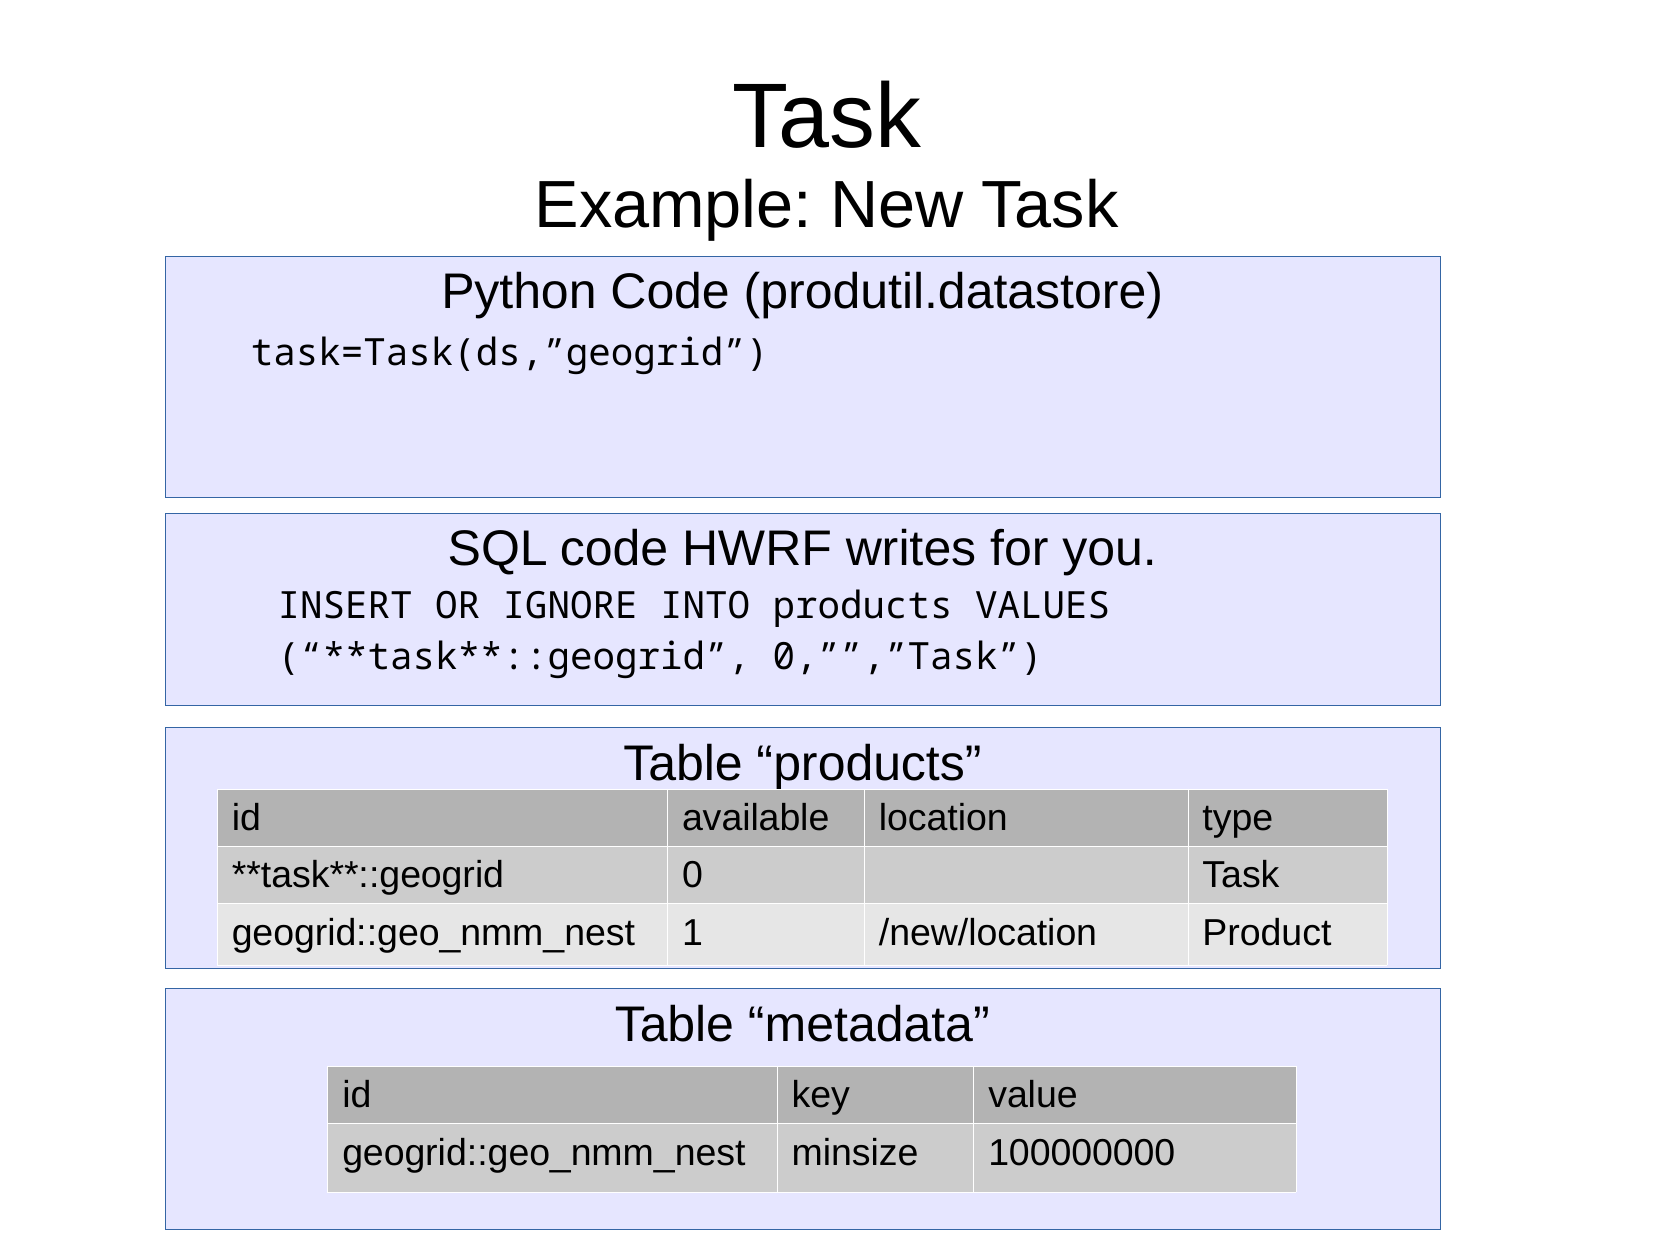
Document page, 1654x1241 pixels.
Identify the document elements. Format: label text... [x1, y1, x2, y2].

title Task Example: New Task [82, 49, 1571, 257]
table_cell geogrid::geo_nmm_nest [328, 1124, 777, 1192]
text_box Python Code (produtil.datastore) [165, 257, 1441, 498]
table_header type [1189, 790, 1387, 846]
table_cell Product [1189, 904, 1387, 965]
text_box Table “metadata” [165, 988, 1441, 1230]
table_cell /new/location [865, 904, 1188, 965]
table_header id [218, 790, 667, 846]
table_cell **task**::geogrid [218, 847, 667, 903]
list [465, 988, 1141, 1066]
list [465, 726, 1141, 789]
table_cell [865, 847, 1188, 903]
list task=Task(ds,”geogrid”) [180, 325, 1441, 481]
table_header location [865, 790, 1188, 846]
table_cell 100000000 [974, 1124, 1296, 1192]
table_header key [778, 1067, 973, 1123]
table_cell minsize [778, 1124, 973, 1192]
text_box Table “products” [165, 727, 1441, 969]
table_header available [668, 790, 864, 846]
text_box SQL code HWRF writes for you. [165, 513, 1441, 706]
table_cell Task [1189, 847, 1387, 903]
table_cell geogrid::geo_nmm_nest [218, 904, 667, 965]
list INSERT OR IGNORE INTO products VALUES (“**task**::geogrid”, 0,””,”Task”) [206, 578, 1411, 724]
table_cell 0 [668, 847, 864, 903]
table_cell 1 [668, 904, 864, 965]
table_header value [974, 1067, 1296, 1123]
table_header id [328, 1067, 777, 1123]
